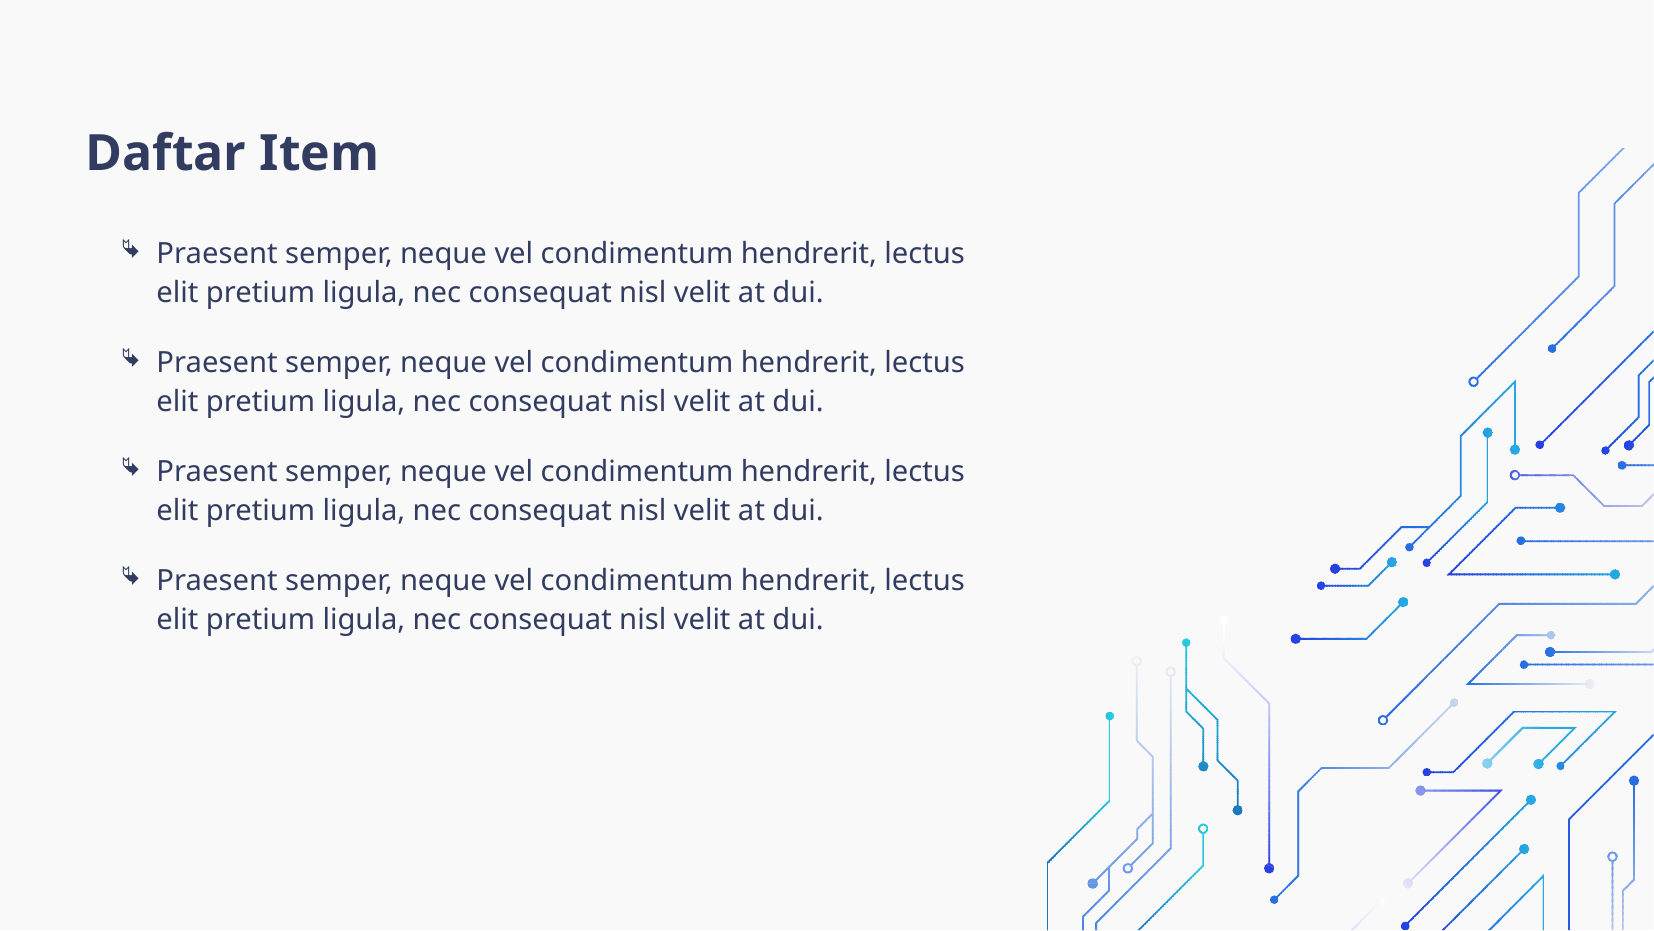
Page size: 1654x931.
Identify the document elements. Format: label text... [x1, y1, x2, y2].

text_box Praesent semper, neque vel condimentum hendrerit, lectus elit pretium ligula, nec consequat nisl velit at dui. Praesent semper, neque vel condimentum hendrerit, lectus elit pretium ligula, nec consequat nisl velit at dui. Praesent semper, neque vel condimentum hendrerit, lectus elit pretium ligula, nec consequat nisl velit at dui. Praesent semper, neque vel condimentum hendrerit, lectus elit pretium ligula, nec consequat nisl velit at dui. [106, 224, 993, 686]
text_box Daftar Item [70, 109, 638, 201]
